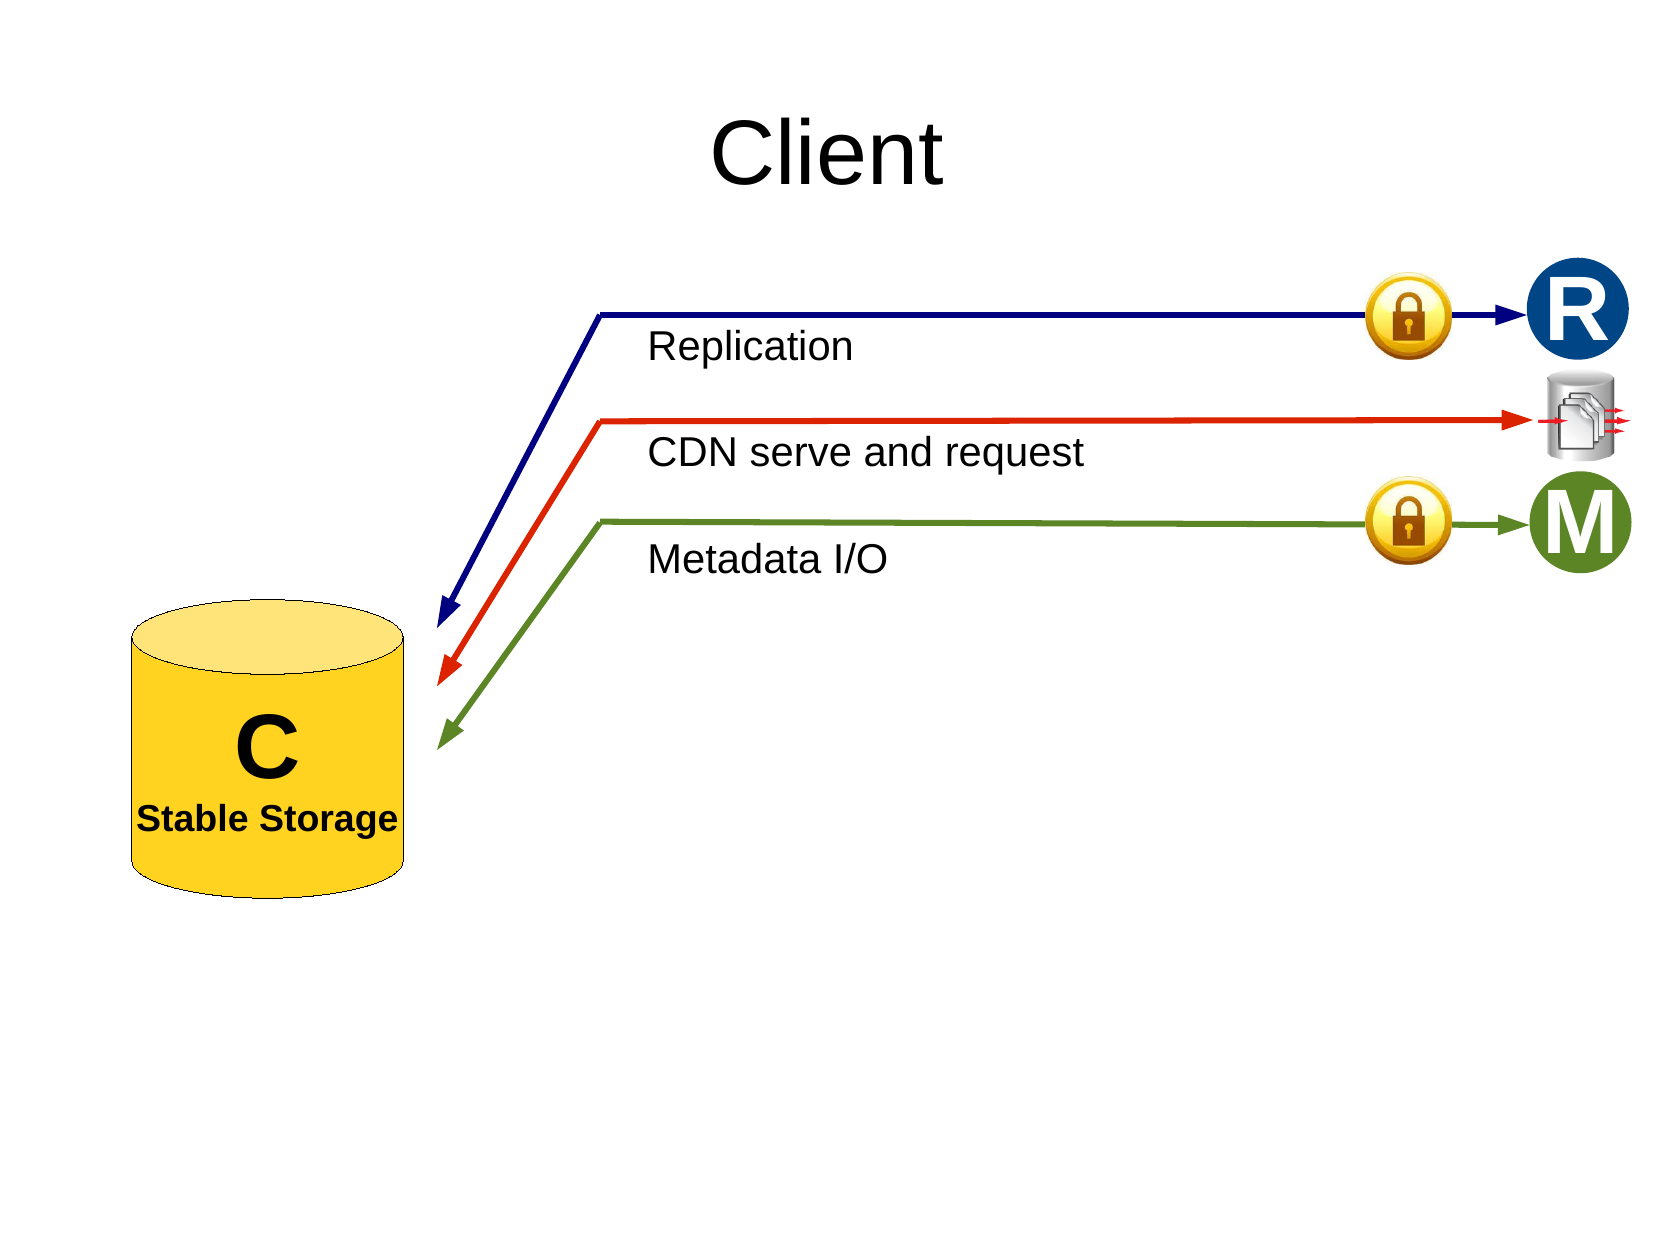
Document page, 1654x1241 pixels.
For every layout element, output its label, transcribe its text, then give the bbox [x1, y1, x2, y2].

text_box C Stable Storage [131, 638, 404, 899]
text_box Metadata I/O [597, 528, 1558, 590]
text_box R [1526, 257, 1629, 360]
title Client [82, 49, 1571, 257]
text_box M [1529, 471, 1632, 574]
picture [1365, 476, 1452, 565]
text_box CDN serve and request [597, 421, 1441, 484]
picture [1533, 369, 1635, 463]
text_box Replication [597, 315, 1231, 377]
text_box Z [131, 599, 404, 675]
picture [1365, 272, 1452, 361]
